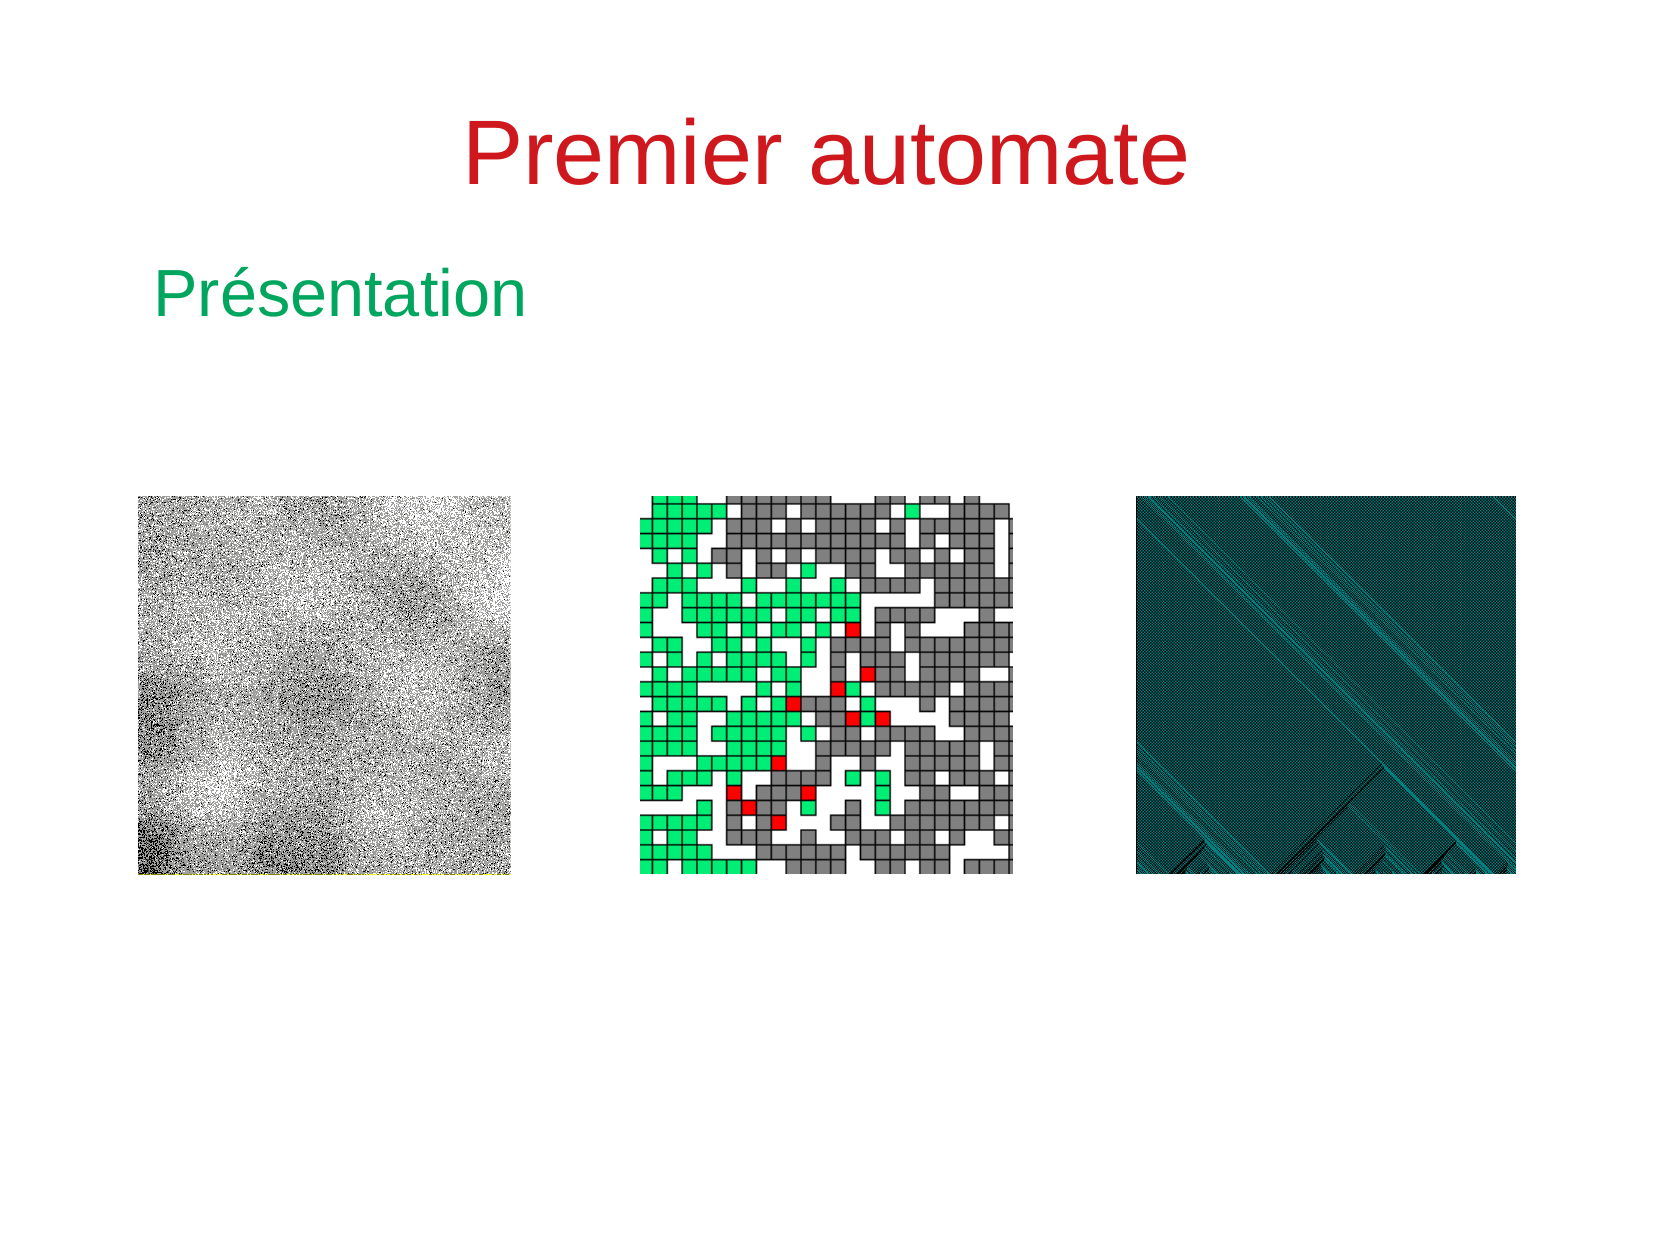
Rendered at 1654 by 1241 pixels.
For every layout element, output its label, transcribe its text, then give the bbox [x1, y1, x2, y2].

title Premier automate [82, 49, 1571, 256]
picture [1136, 496, 1516, 875]
picture [640, 496, 1013, 875]
picture [138, 496, 511, 875]
list Présentation [82, 256, 1571, 976]
